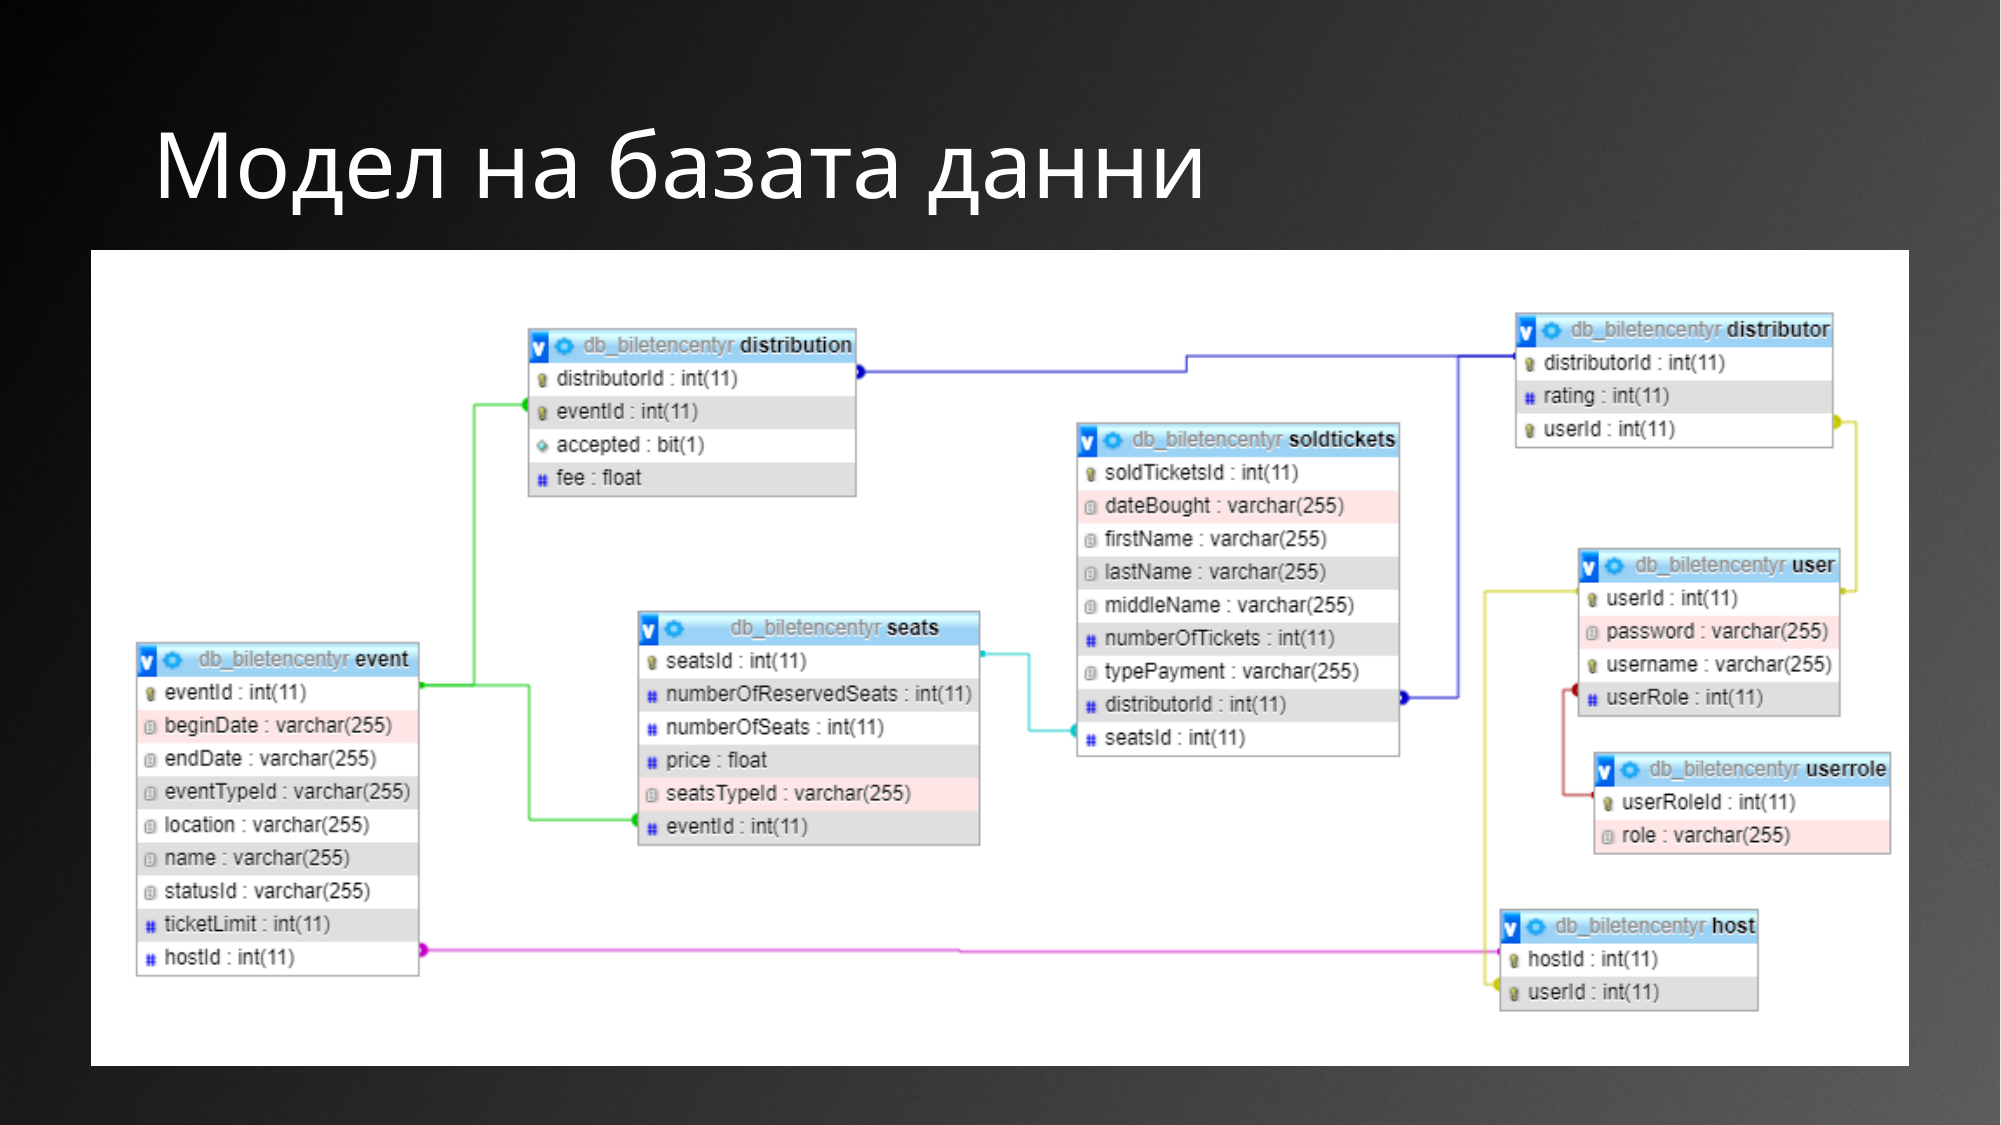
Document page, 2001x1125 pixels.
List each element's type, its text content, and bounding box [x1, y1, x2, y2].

picture [91, 250, 1909, 1066]
title Модел на базата данни [137, 59, 1863, 250]
